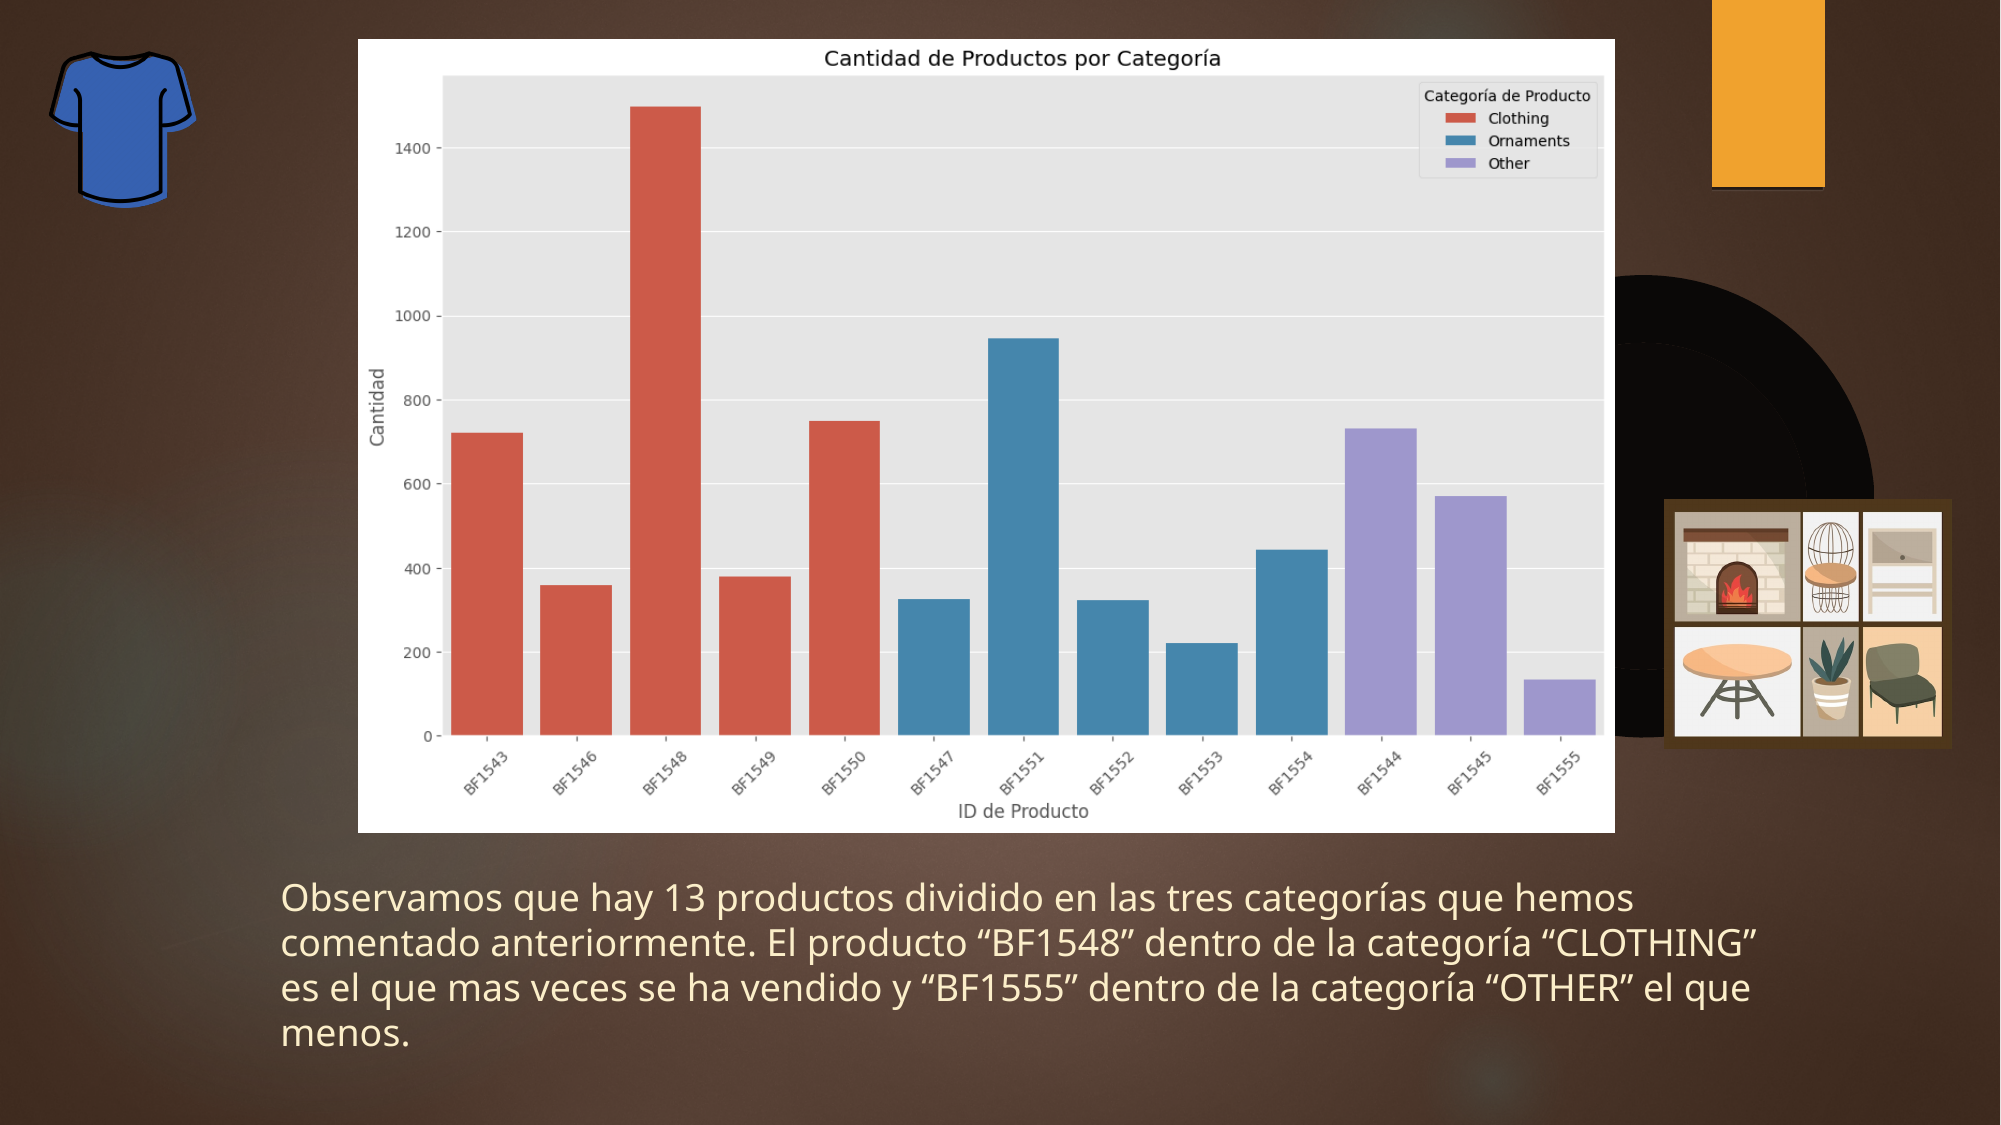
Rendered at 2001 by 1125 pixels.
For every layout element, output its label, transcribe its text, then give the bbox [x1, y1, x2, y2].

picture [39, 46, 206, 213]
title Observamos que hay 13 productos dividido en las tres categorías que hemos comentado anteriormente. El producto “BF1548” dentro de la categoría “CLOTHING” es el que mas veces se ha vendido y “BF1555” dentro de la categoría “OTHER” el que menos. [265, 866, 1809, 1096]
picture [358, 39, 1615, 833]
picture [1664, 500, 1952, 749]
